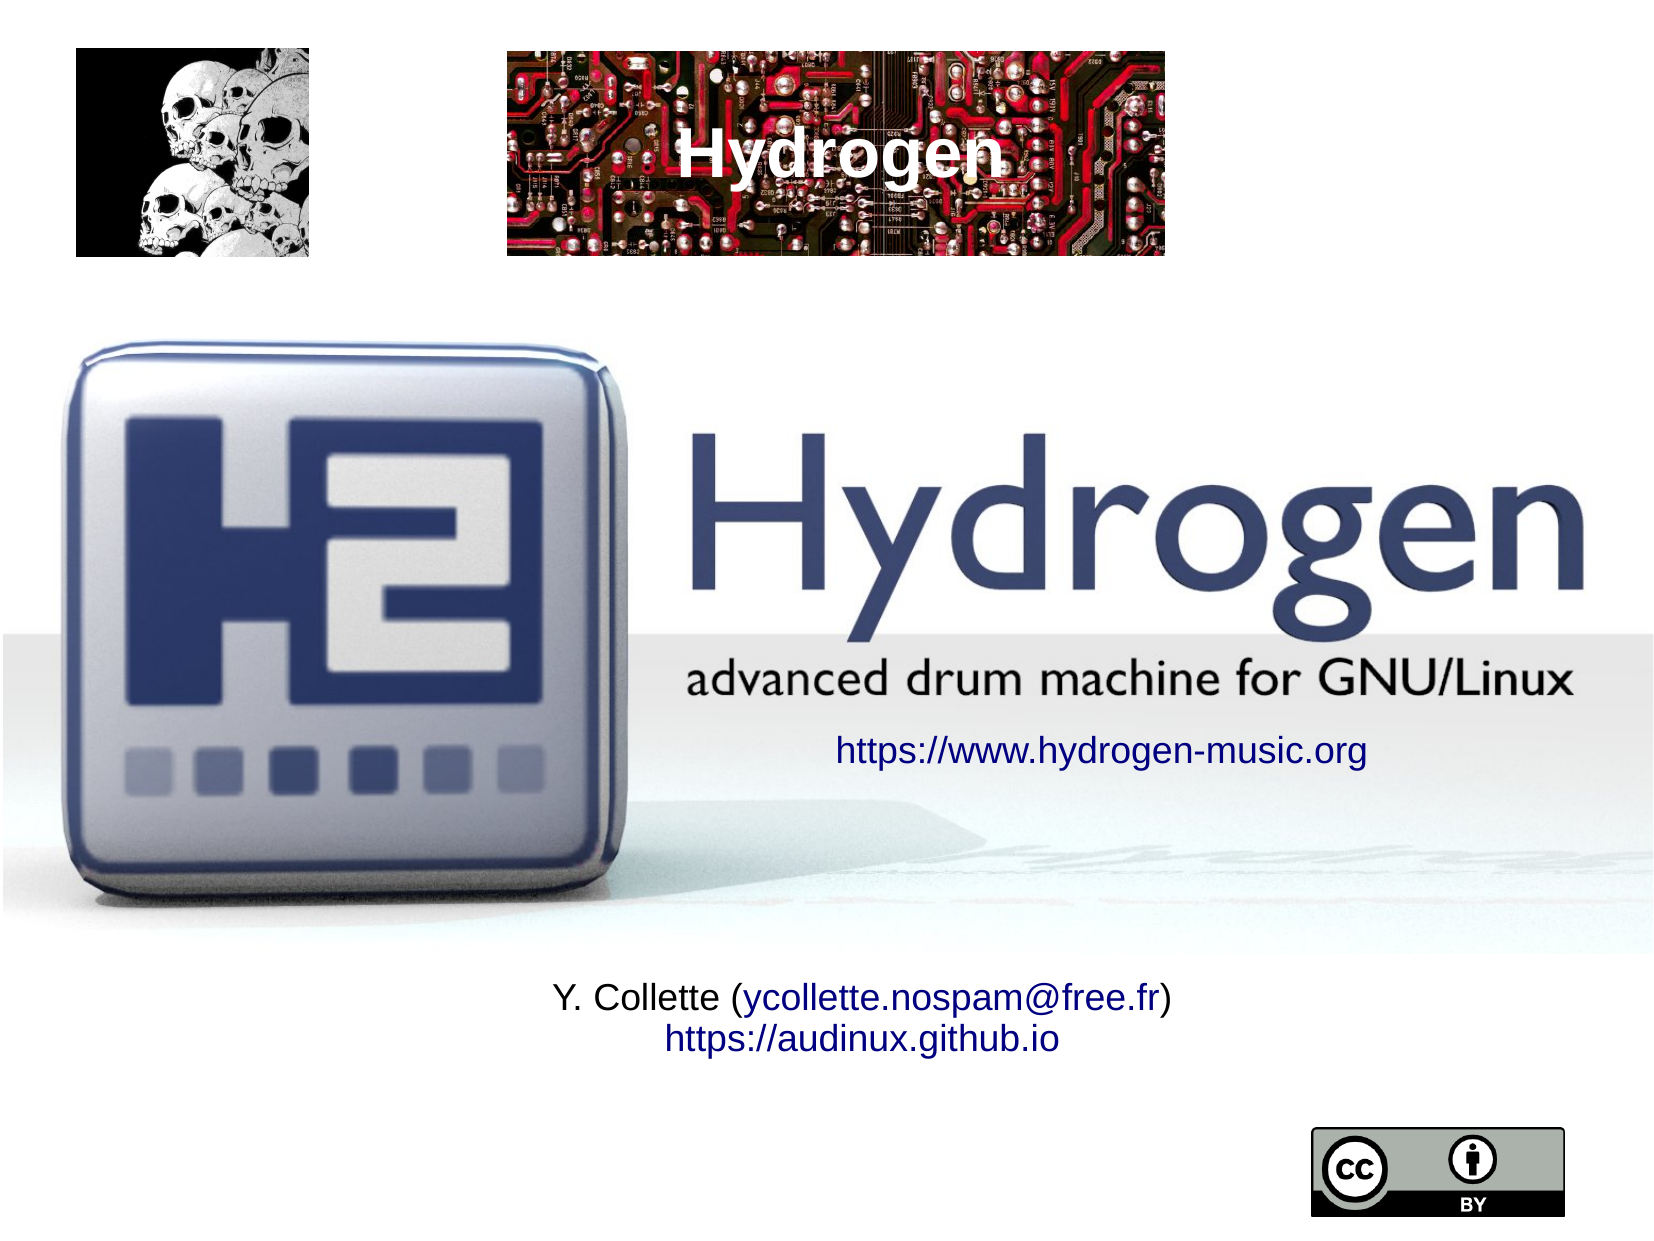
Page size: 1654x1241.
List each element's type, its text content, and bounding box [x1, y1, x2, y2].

text_box Y. Collette (ycollette.nospam@free.fr) https://audinux.github.io [531, 968, 1193, 1068]
picture [507, 51, 1165, 256]
text_box https://www.hydrogen-music.org [820, 722, 1400, 780]
text_box Hydrogen [661, 106, 1048, 280]
picture [76, 48, 309, 257]
picture [3, 338, 1654, 954]
picture [1311, 1127, 1565, 1217]
